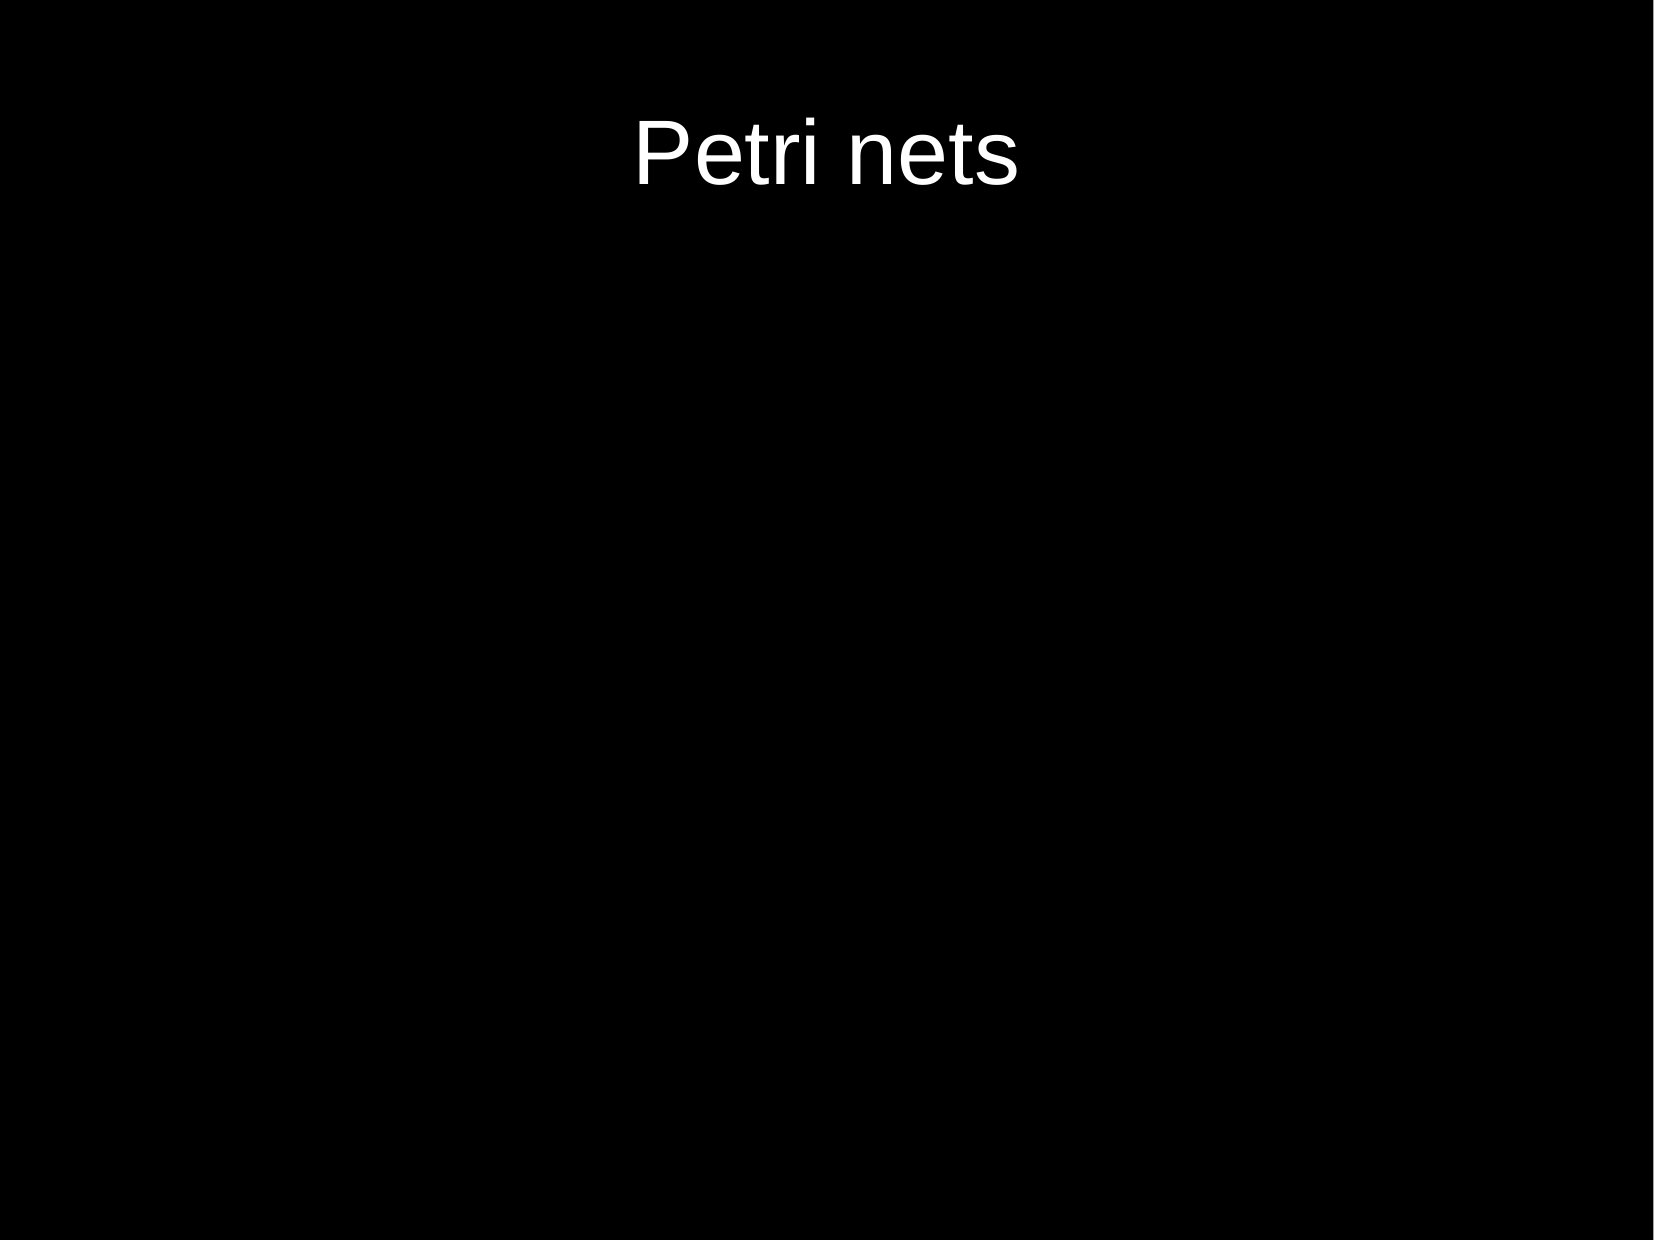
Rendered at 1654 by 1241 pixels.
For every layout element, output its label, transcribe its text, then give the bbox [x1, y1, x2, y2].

title Petri nets [82, 49, 1571, 257]
